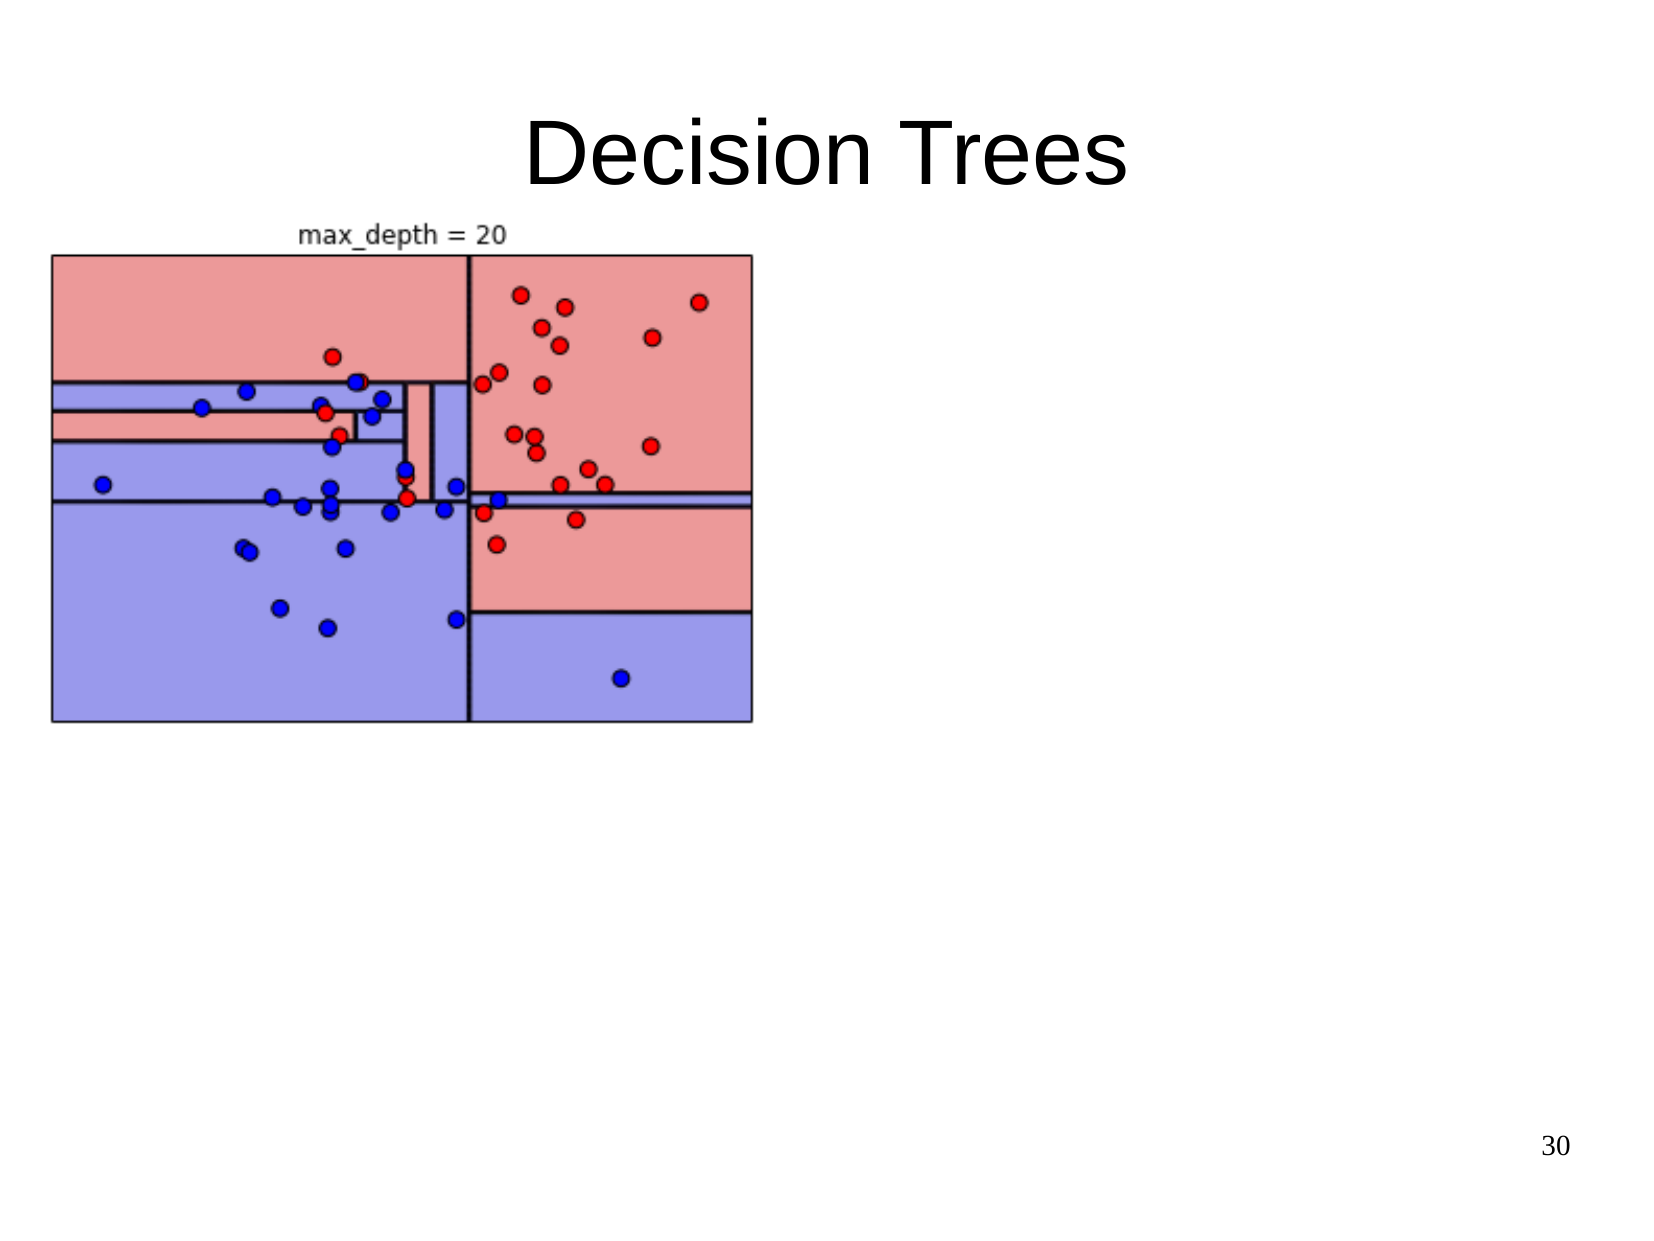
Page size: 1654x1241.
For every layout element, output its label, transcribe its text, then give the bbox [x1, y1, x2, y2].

title Decision Trees [82, 49, 1571, 257]
picture [37, 209, 766, 736]
